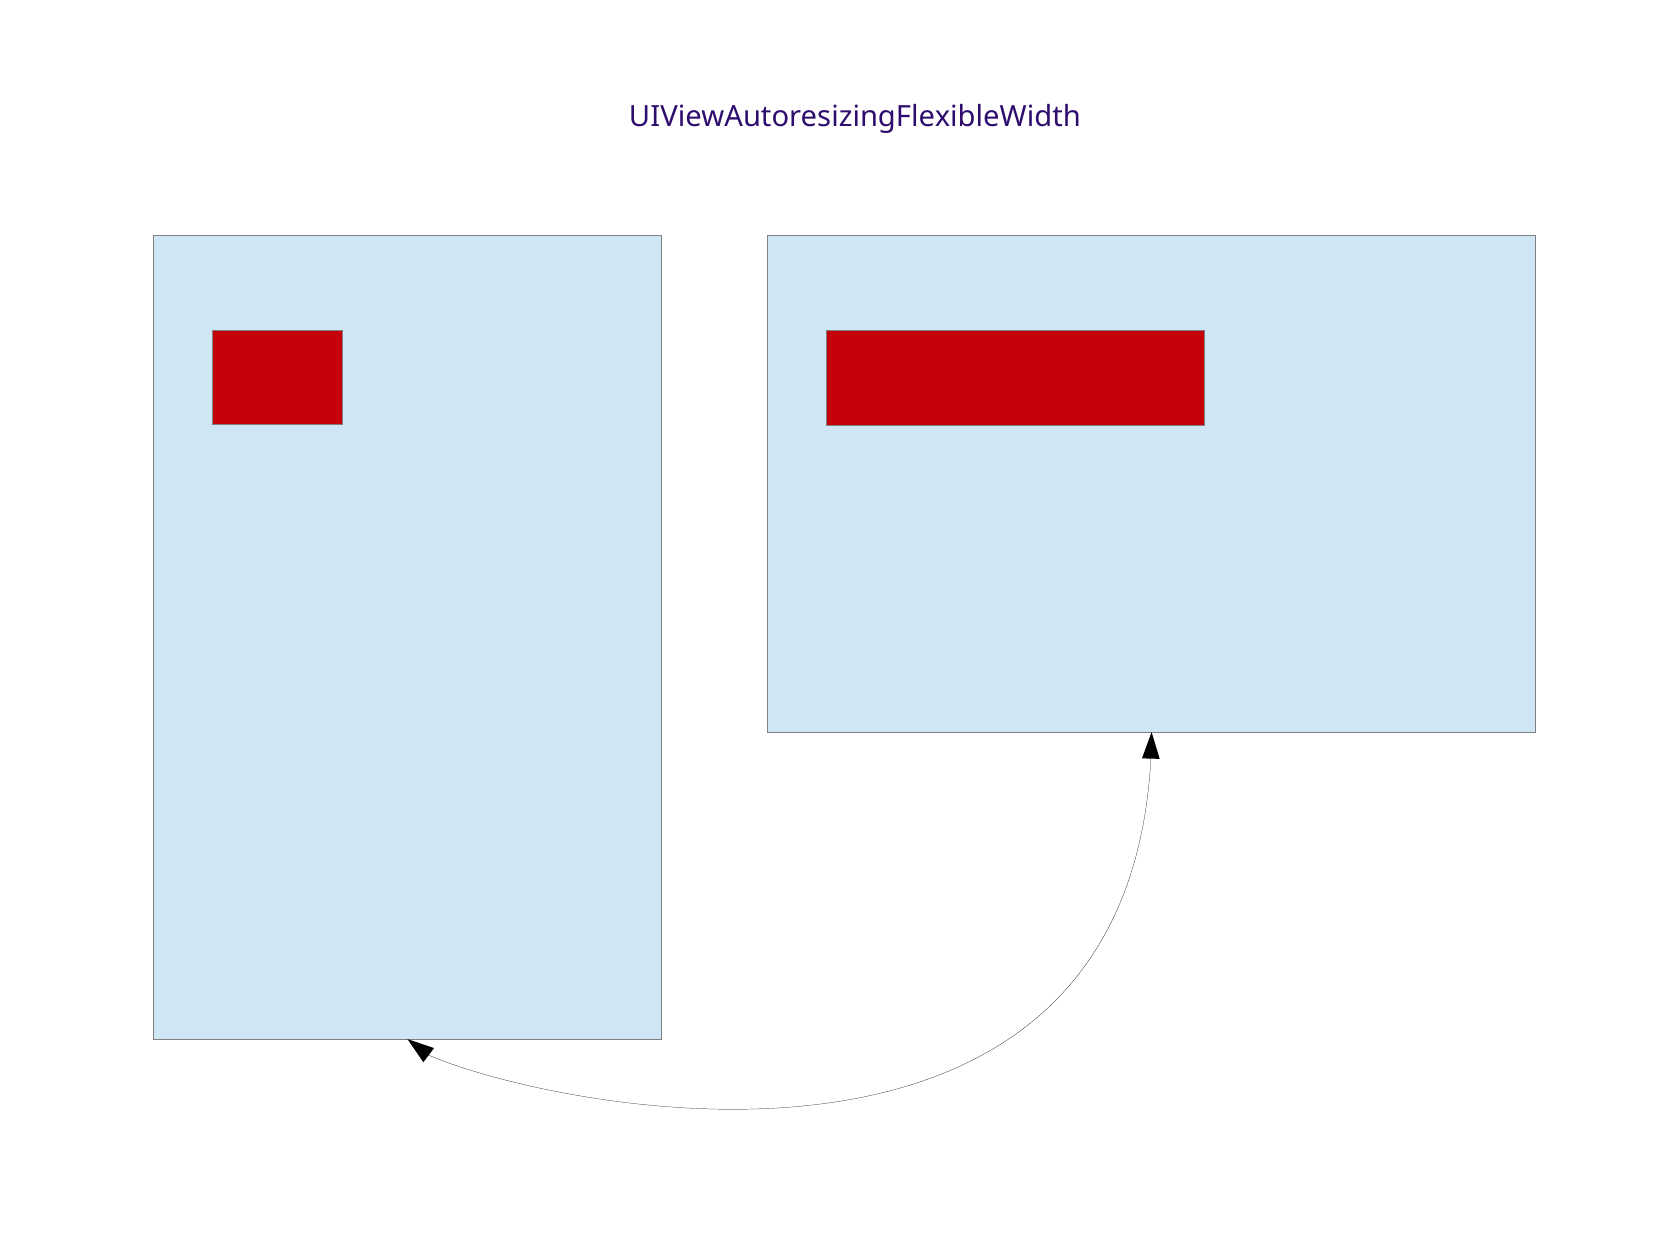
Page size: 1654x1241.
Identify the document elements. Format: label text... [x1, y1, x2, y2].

text_box [767, 235, 1536, 733]
text_box [153, 235, 662, 1040]
text_box UIViewAutoresizingFlexibleWidth [614, 87, 1072, 142]
